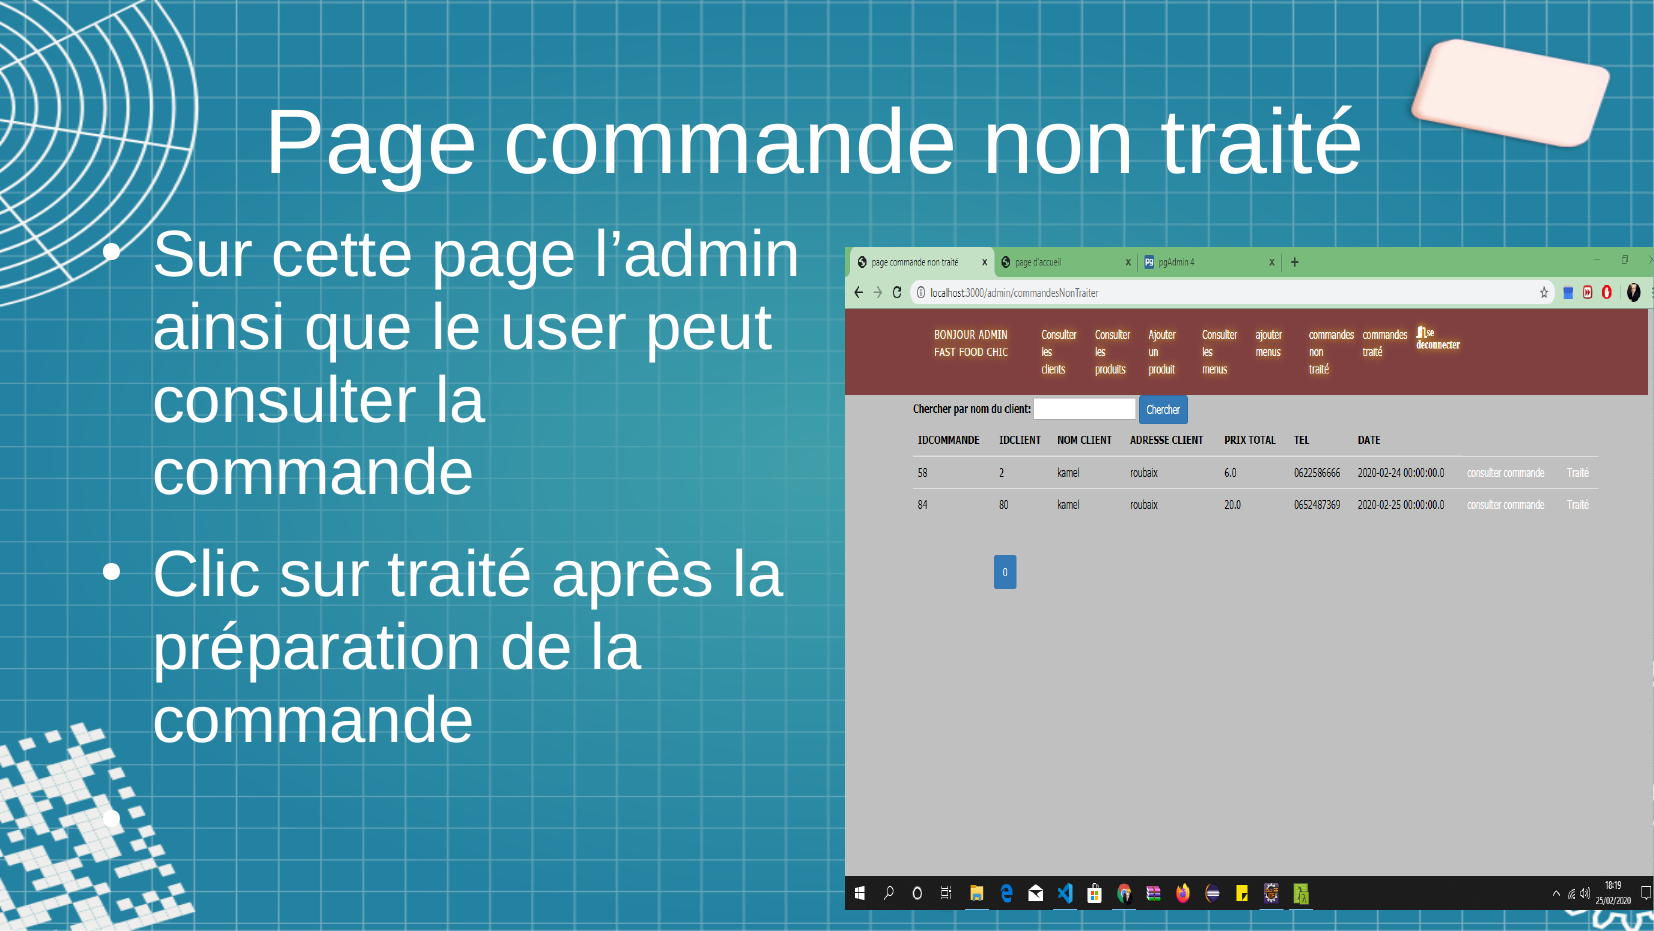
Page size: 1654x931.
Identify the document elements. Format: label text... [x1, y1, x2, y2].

picture [0, 0, 1654, 931]
list Sur cette page l’admin ainsi que le user peut consulter la commande Clic sur traité après la préparation de la commande [82, 217, 809, 758]
title Page commande non traité [70, 35, 1560, 249]
